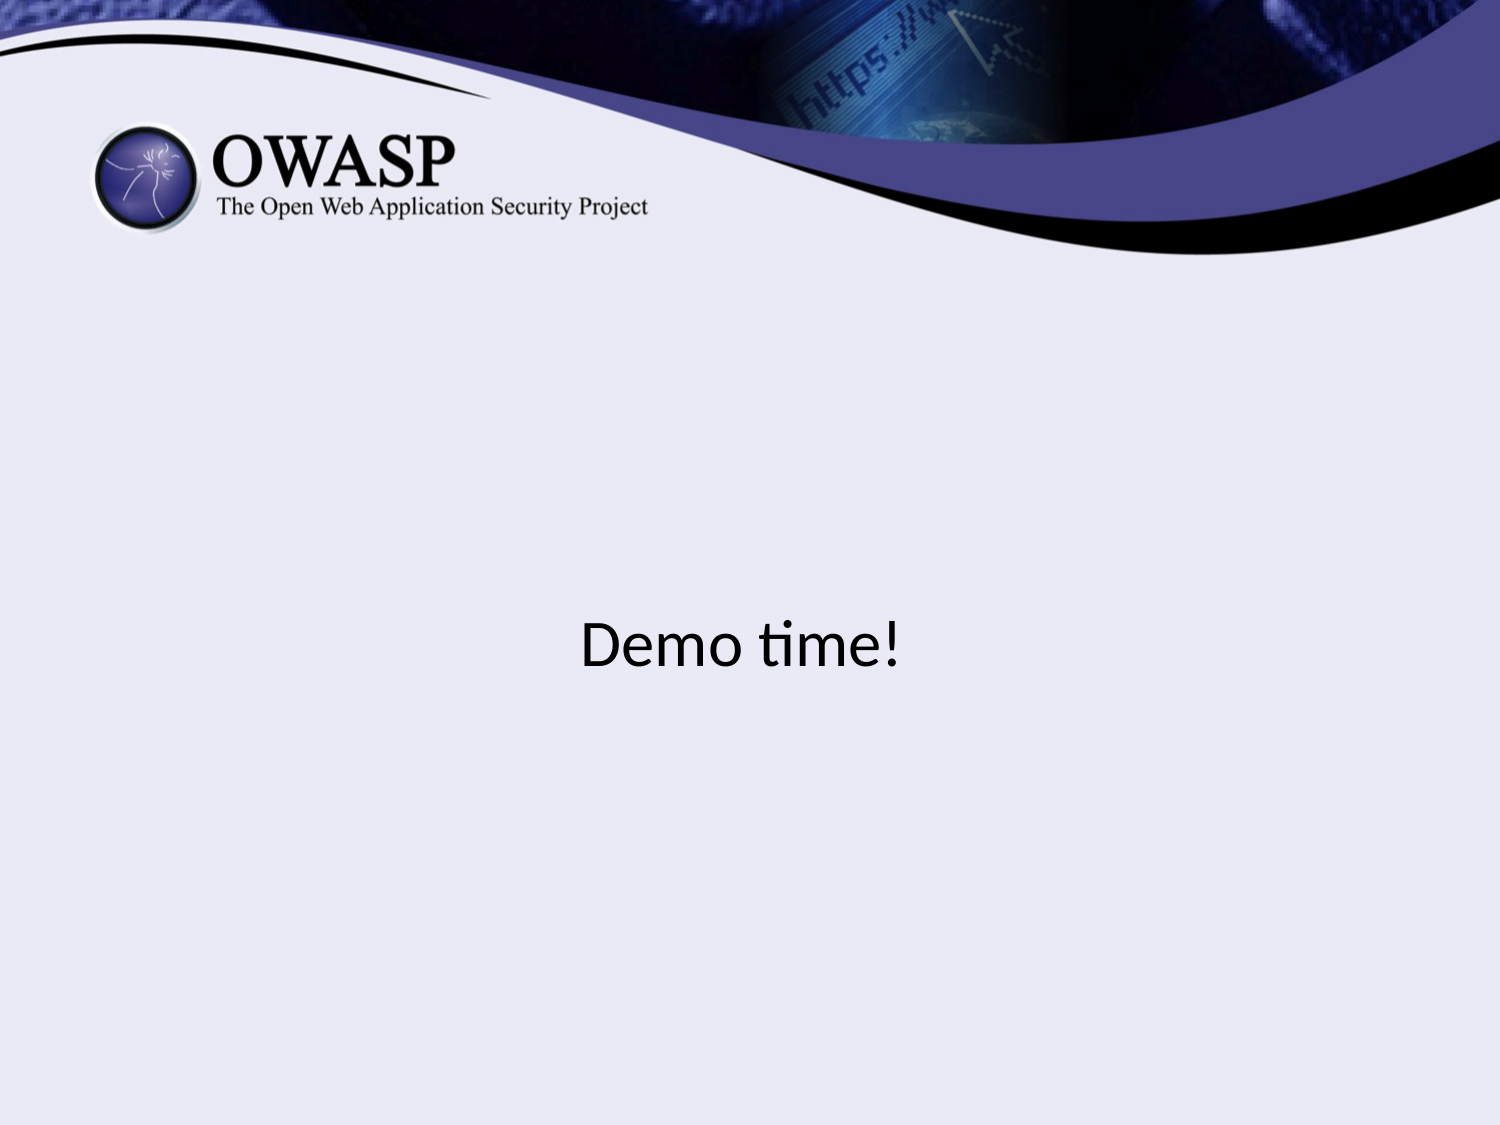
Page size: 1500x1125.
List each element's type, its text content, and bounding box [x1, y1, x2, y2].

subtitle Demo time! [75, 262, 1426, 1018]
picture [0, 0, 1500, 1125]
